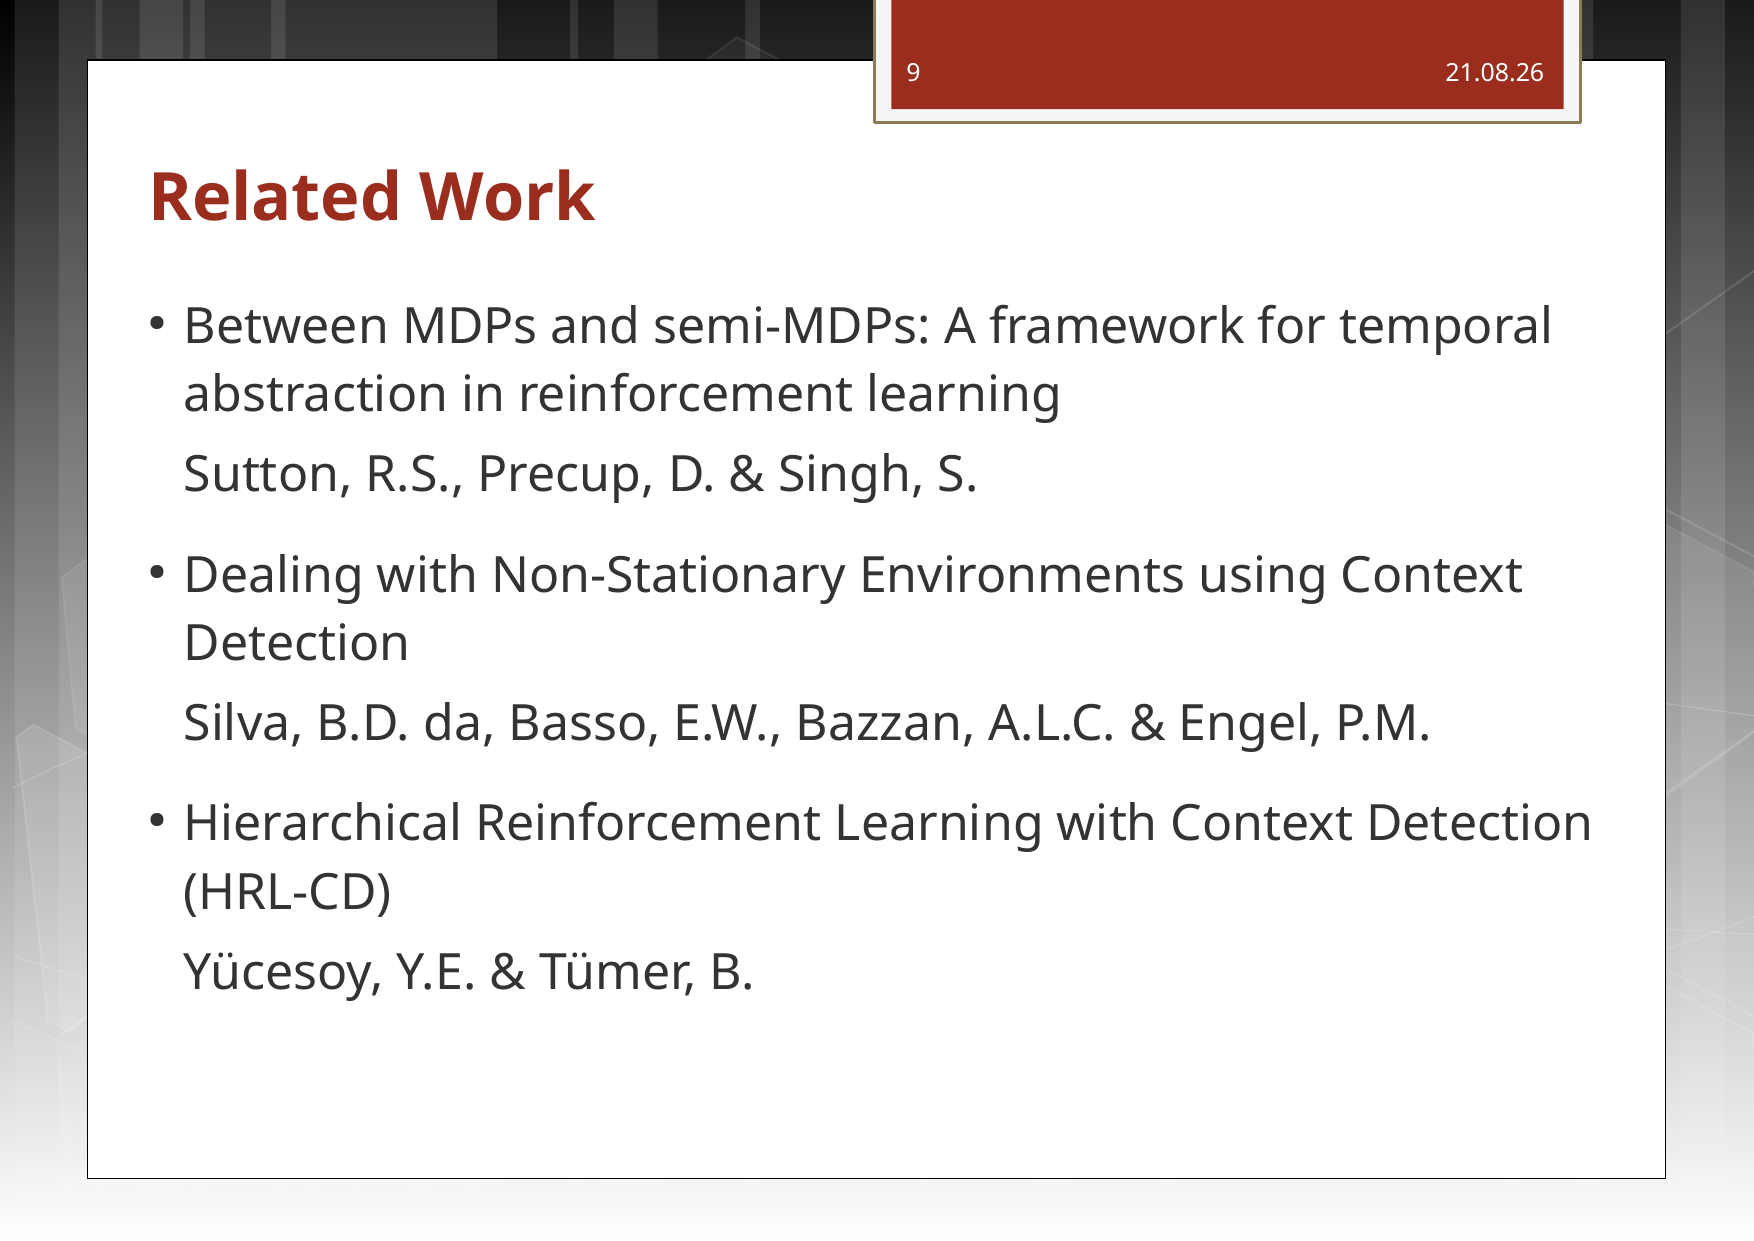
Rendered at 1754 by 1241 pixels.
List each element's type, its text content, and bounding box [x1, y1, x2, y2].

list Between MDPs and semi-MDPs: A framework for temporal abstraction in reinforcement learning Sutton, R.S., Precup, D. & Singh, S. Dealing with Non-Stationary Environments using Context Detection Silva, B.D. da, Basso, E.W., Bazzan, A.L.C. & Engel, P.M. Hierarchical Reinforcement Learning with Context Detection (HRL-CD) Yücesoy, Y.E. & Tümer, B. [88, 289, 1664, 1175]
title Related Work [88, 132, 1664, 257]
